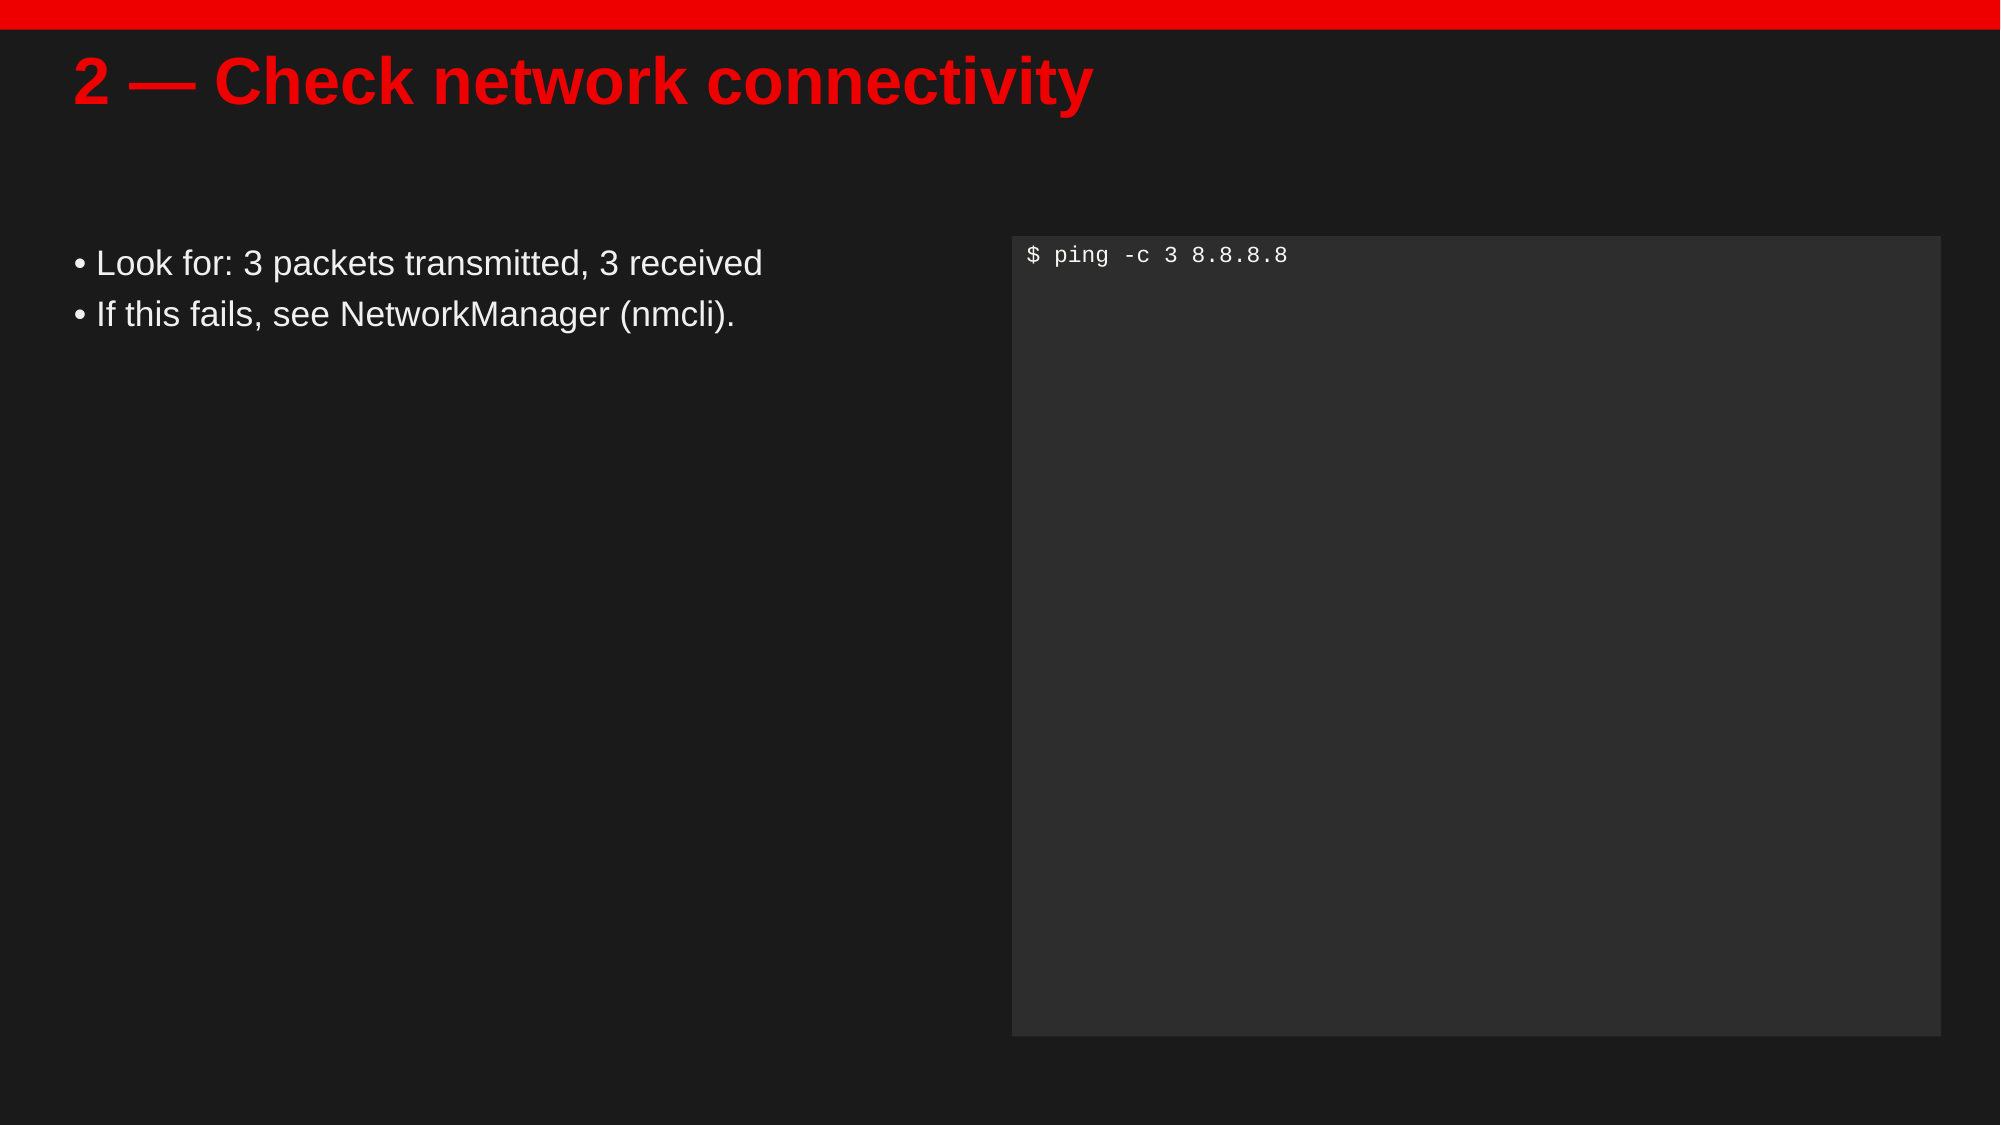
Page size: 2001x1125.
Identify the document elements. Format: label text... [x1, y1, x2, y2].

text_box [0, 0, 2001, 30]
text_box 2 — Check network connectivity [59, 36, 1942, 208]
text_box • Look for: 3 packets transmitted, 3 received • If this fails, see NetworkManager (nmcli). [59, 236, 989, 1037]
text_box $ ping -c 3 8.8.8.8 [1011, 236, 1942, 1037]
